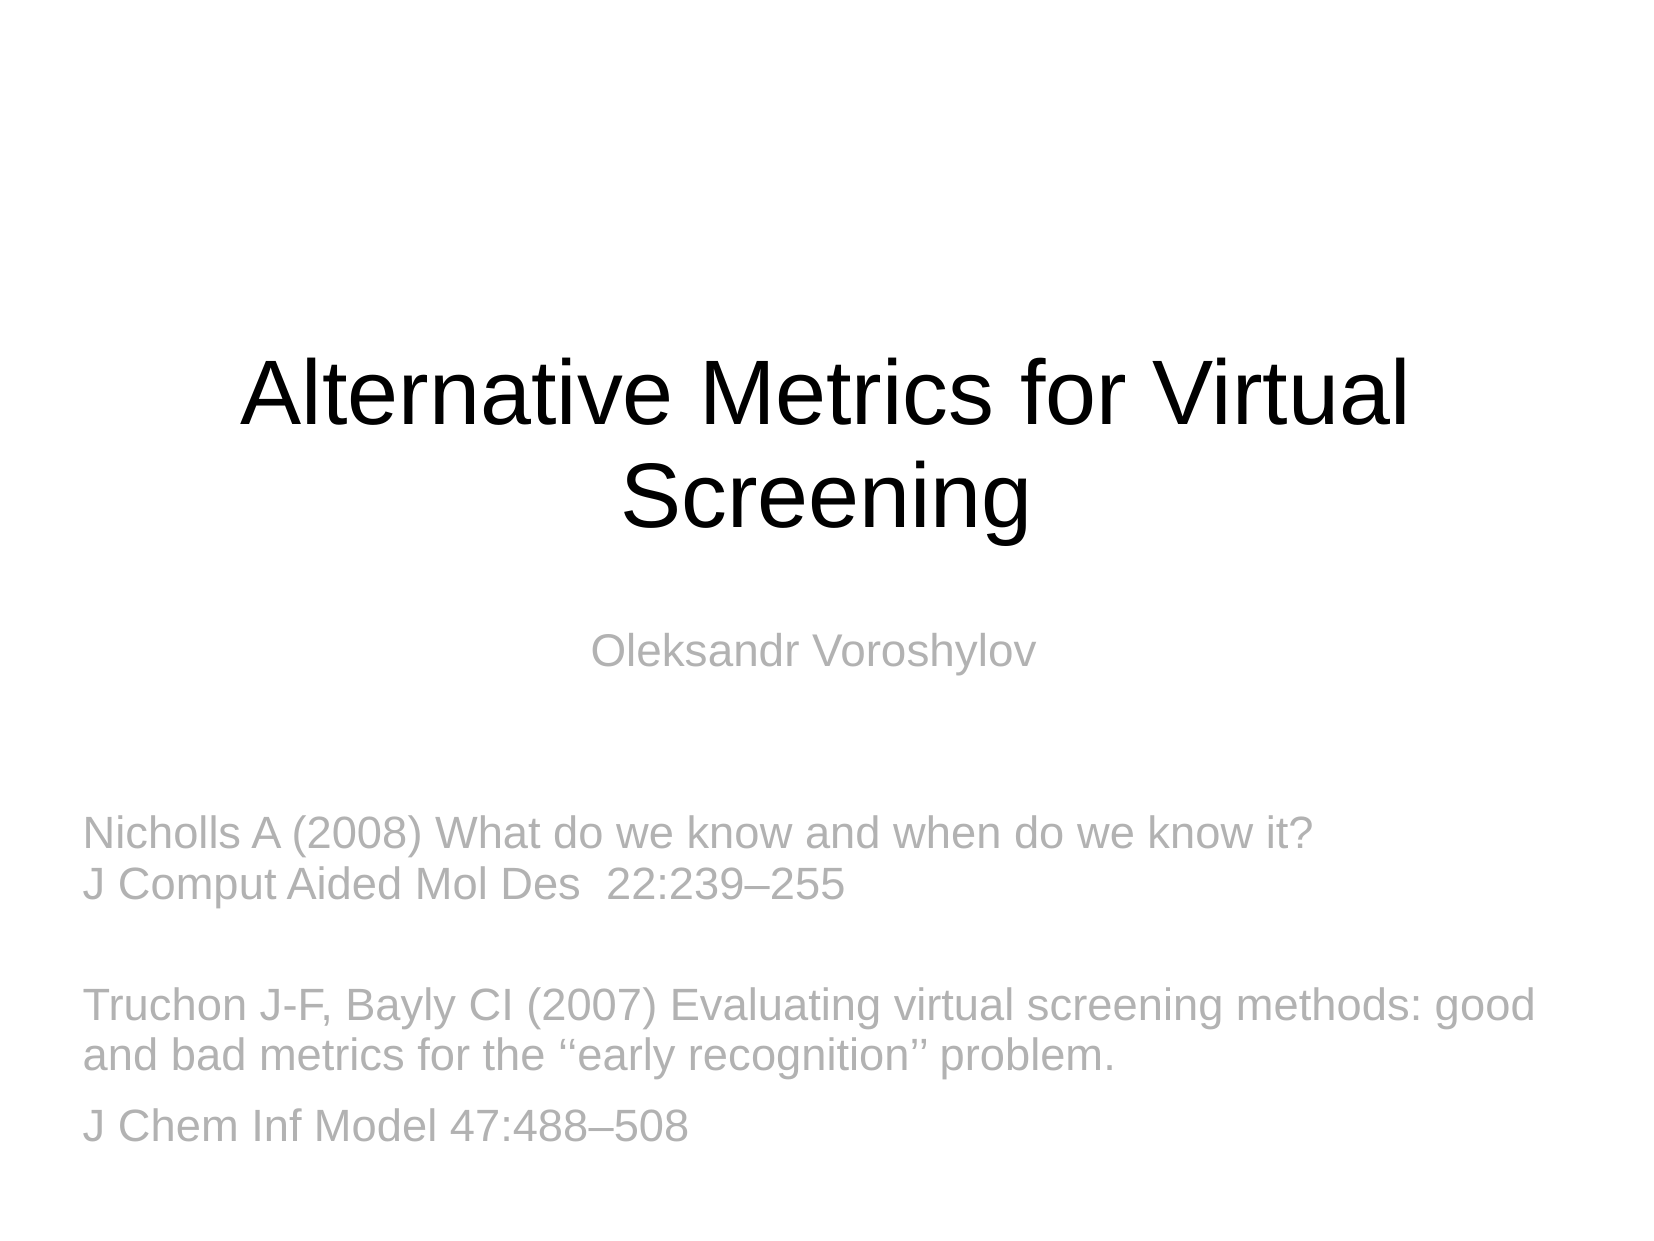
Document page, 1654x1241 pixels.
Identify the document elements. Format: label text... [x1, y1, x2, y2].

title Alternative Metrics for Virtual Screening [82, 341, 1571, 650]
list Oleksandr Voroshylov [590, 625, 1412, 733]
list Nicholls A (2008) What do we know and when do we know it? J Comput Aided Mol Des 22:239–255 Truchon J-F, Bayly CI (2007) Evaluating virtual screening methods: good and bad metrics for the ‘‘early recognition’’ problem. J Chem Inf Model 47:488–508 [82, 807, 1571, 1151]
